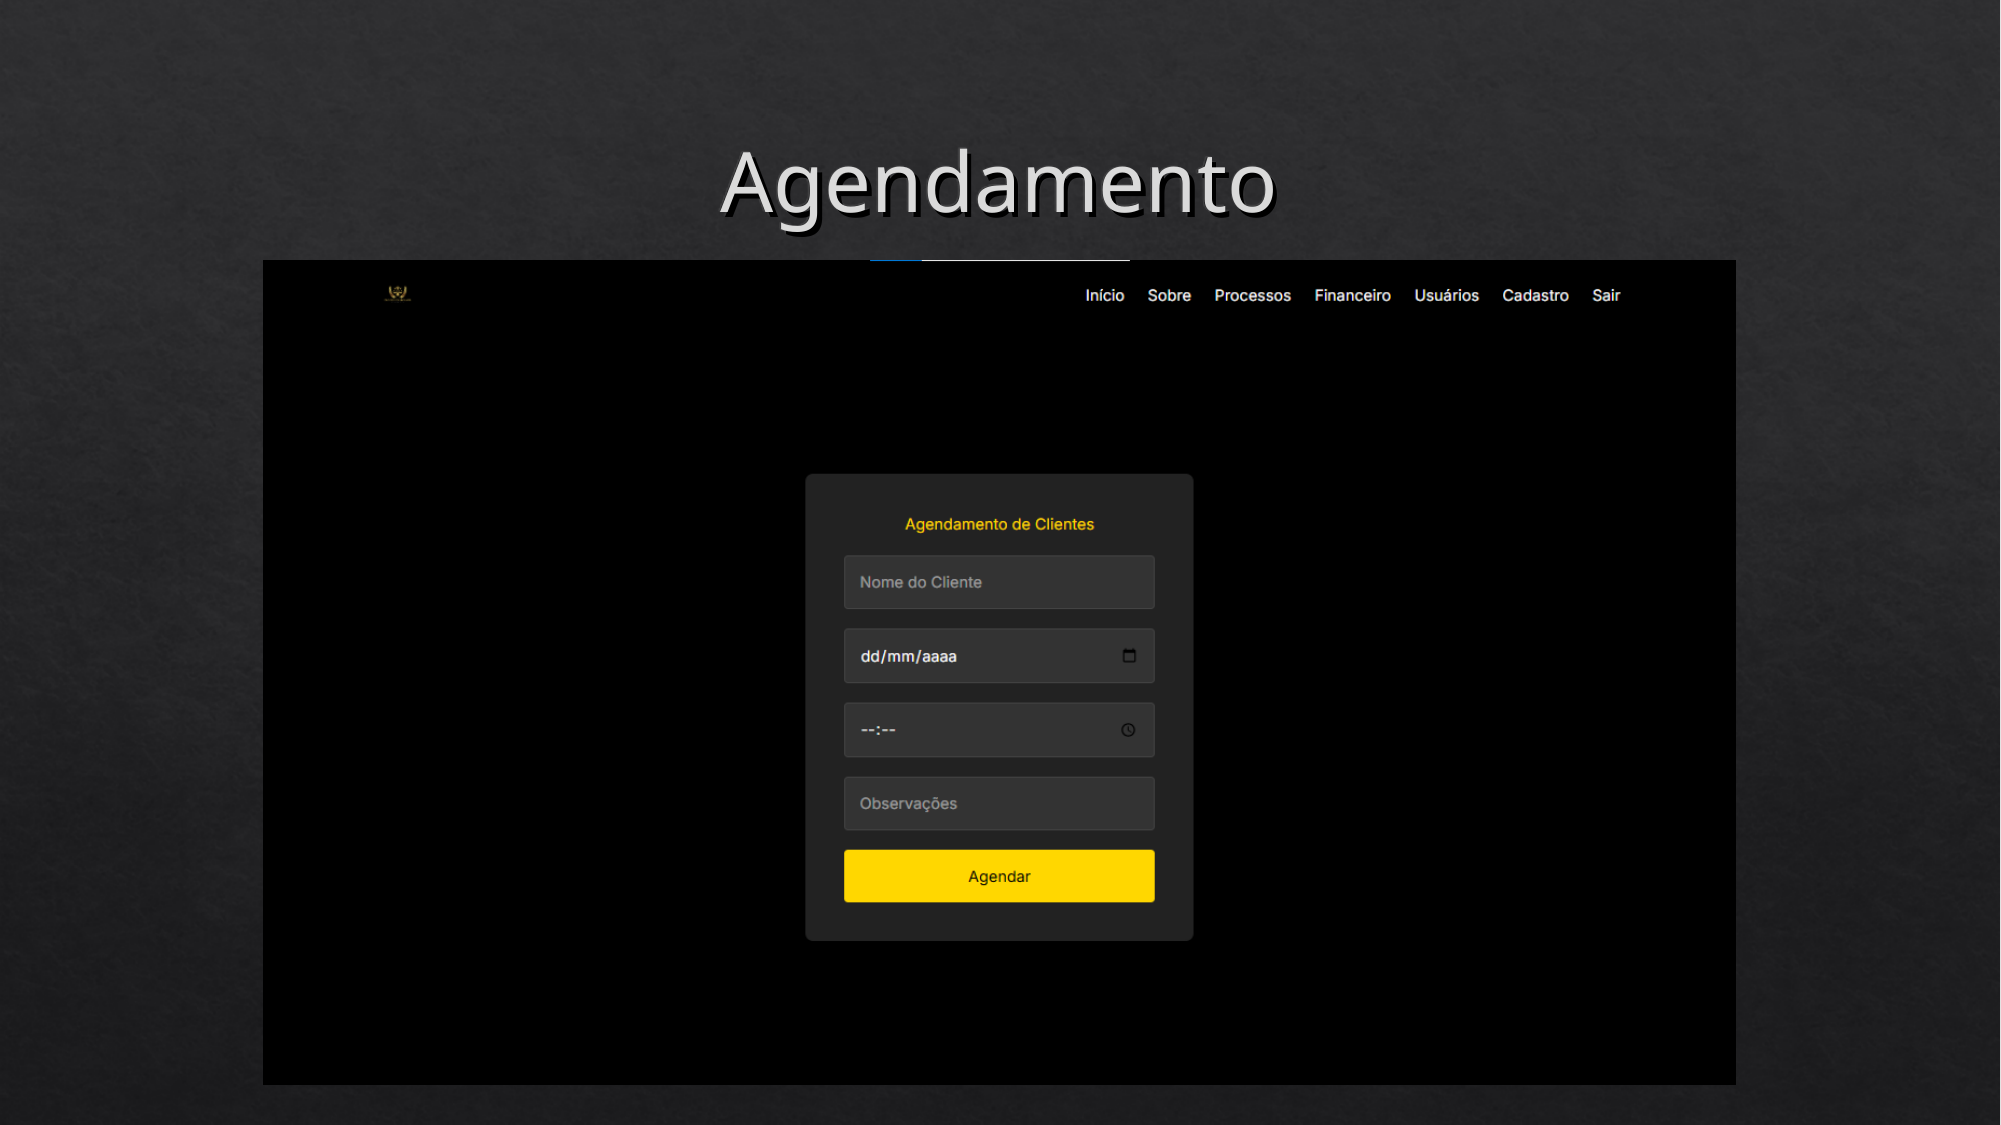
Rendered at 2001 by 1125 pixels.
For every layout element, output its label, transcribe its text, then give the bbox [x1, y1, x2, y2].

title Agendamento [149, 99, 1849, 260]
picture [263, 260, 1736, 1085]
